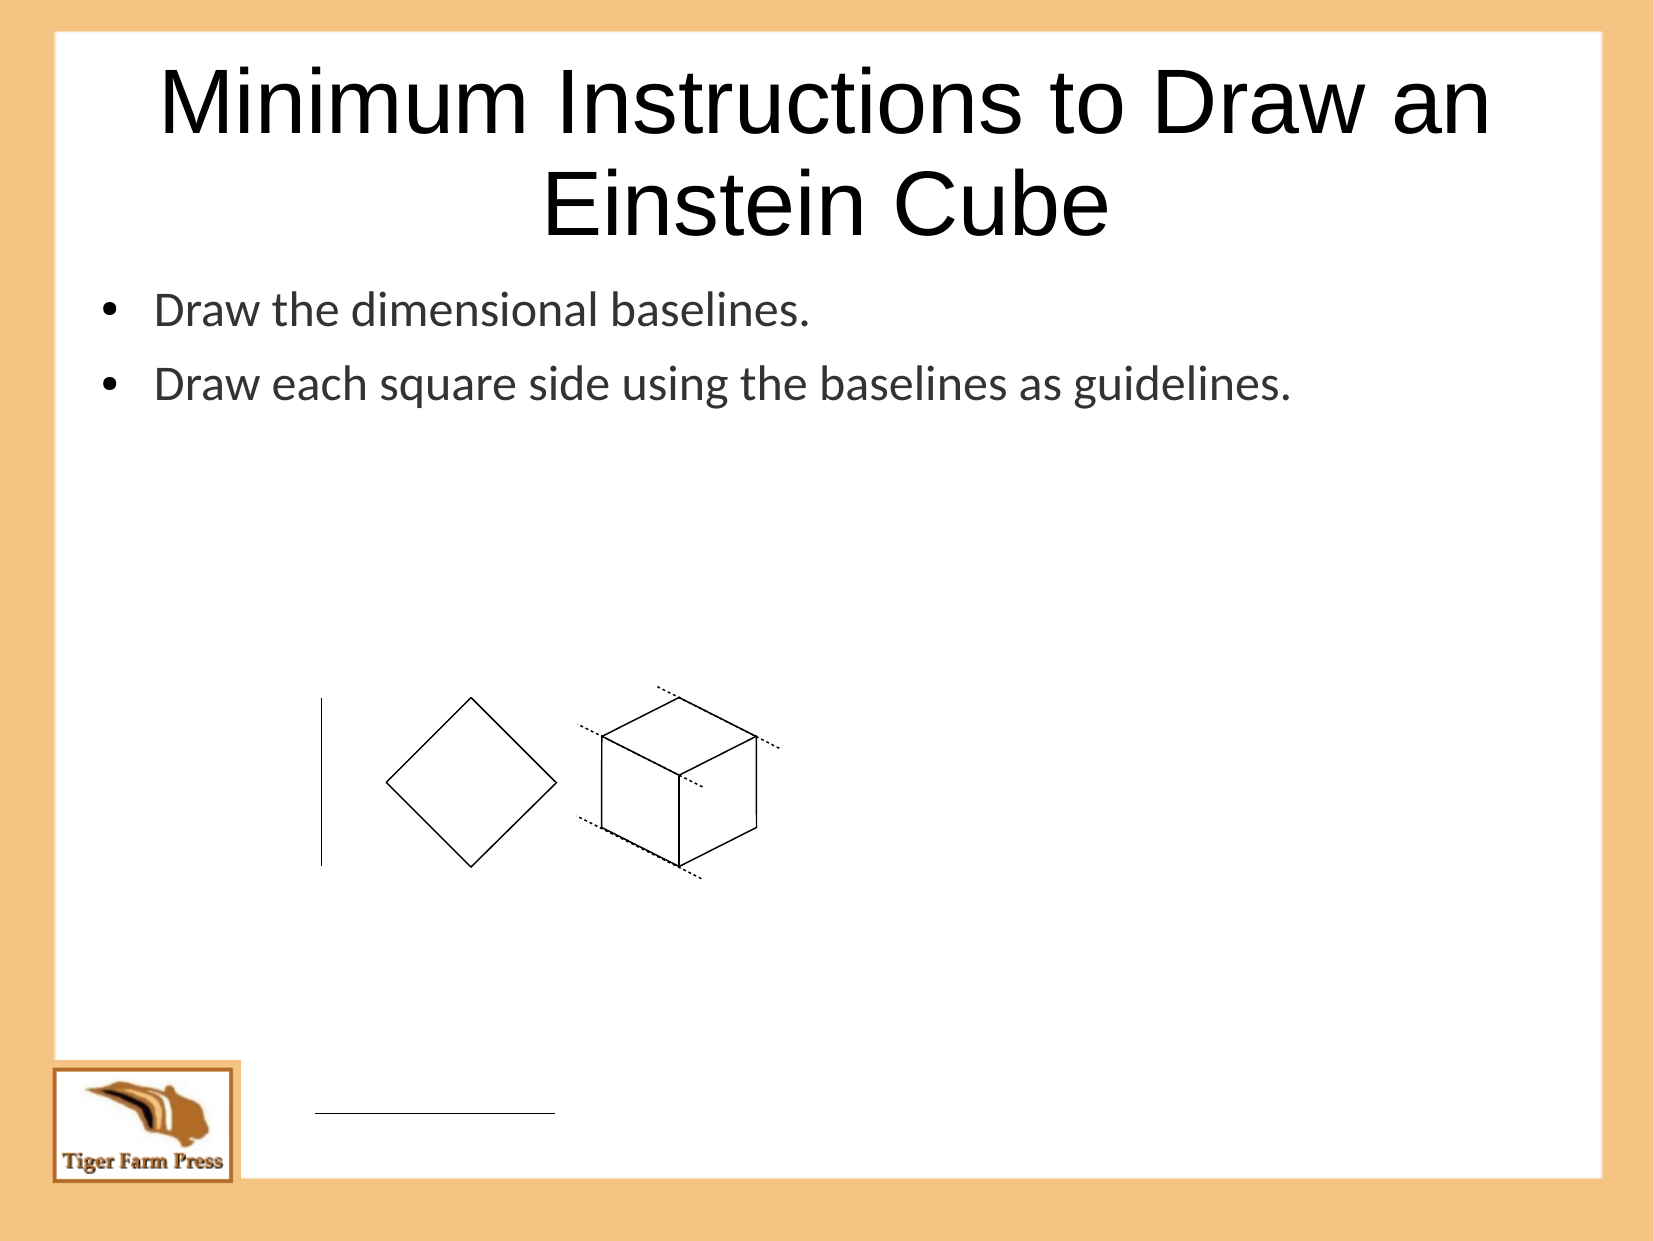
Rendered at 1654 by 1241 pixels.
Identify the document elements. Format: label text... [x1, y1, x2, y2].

title Minimum Instructions to Draw an Einstein Cube [82, 49, 1571, 257]
picture [0, 0, 1654, 1241]
list Draw the dimensional baselines. Draw each square side using the baselines as guidelines. [83, 290, 1572, 1109]
